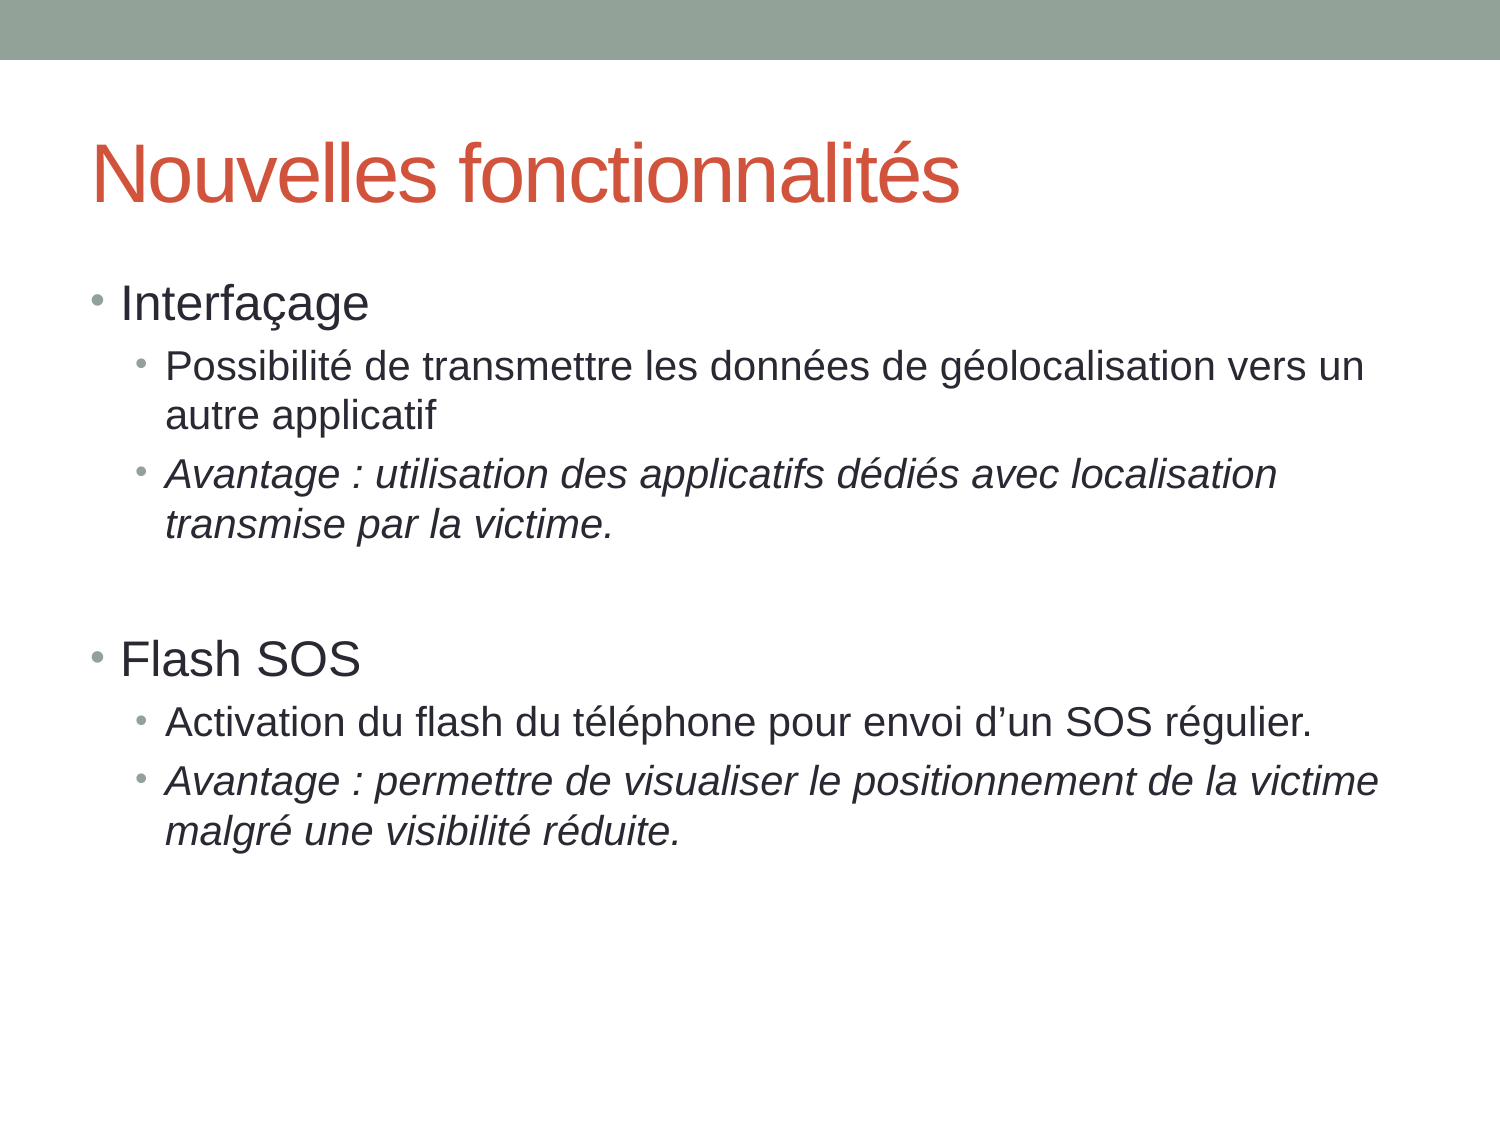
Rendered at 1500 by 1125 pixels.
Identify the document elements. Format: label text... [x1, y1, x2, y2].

list Interfaçage Possibilité de transmettre les données de géolocalisation vers un autre applicatif Avantage : utilisation des applicatifs dédiés avec localisation transmise par la victime. Flash SOS Activation du flash du téléphone pour envoi d’un SOS régulier. Avantage : permettre de visualiser le positionnement de la victime malgré une visibilité réduite. [75, 262, 1425, 1063]
title Nouvelles fonctionnalités [75, 87, 1425, 250]
